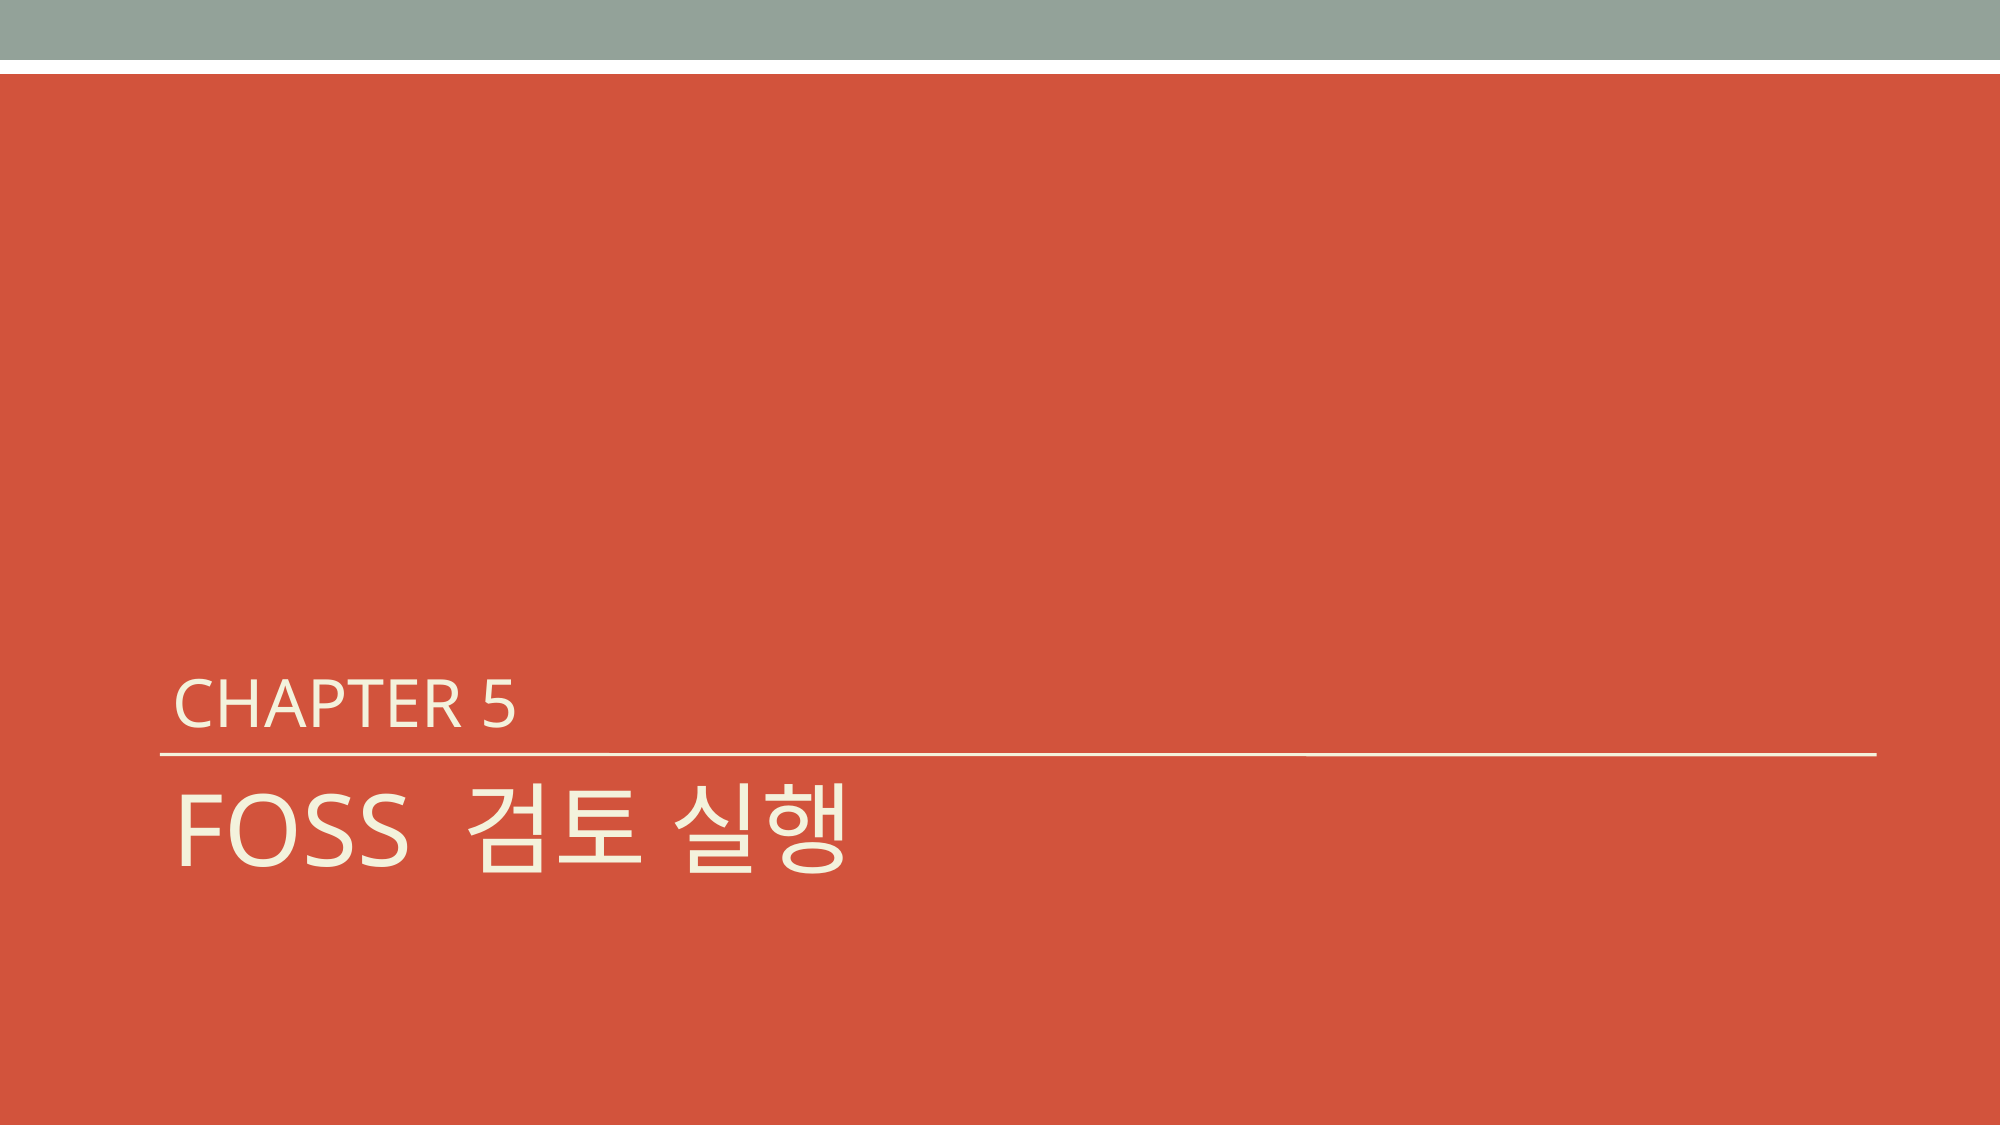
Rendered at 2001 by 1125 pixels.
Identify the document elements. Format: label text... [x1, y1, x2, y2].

list FOSS 검토 실행 [157, 758, 1858, 1006]
title CHAPTER 5 [157, 387, 1858, 749]
